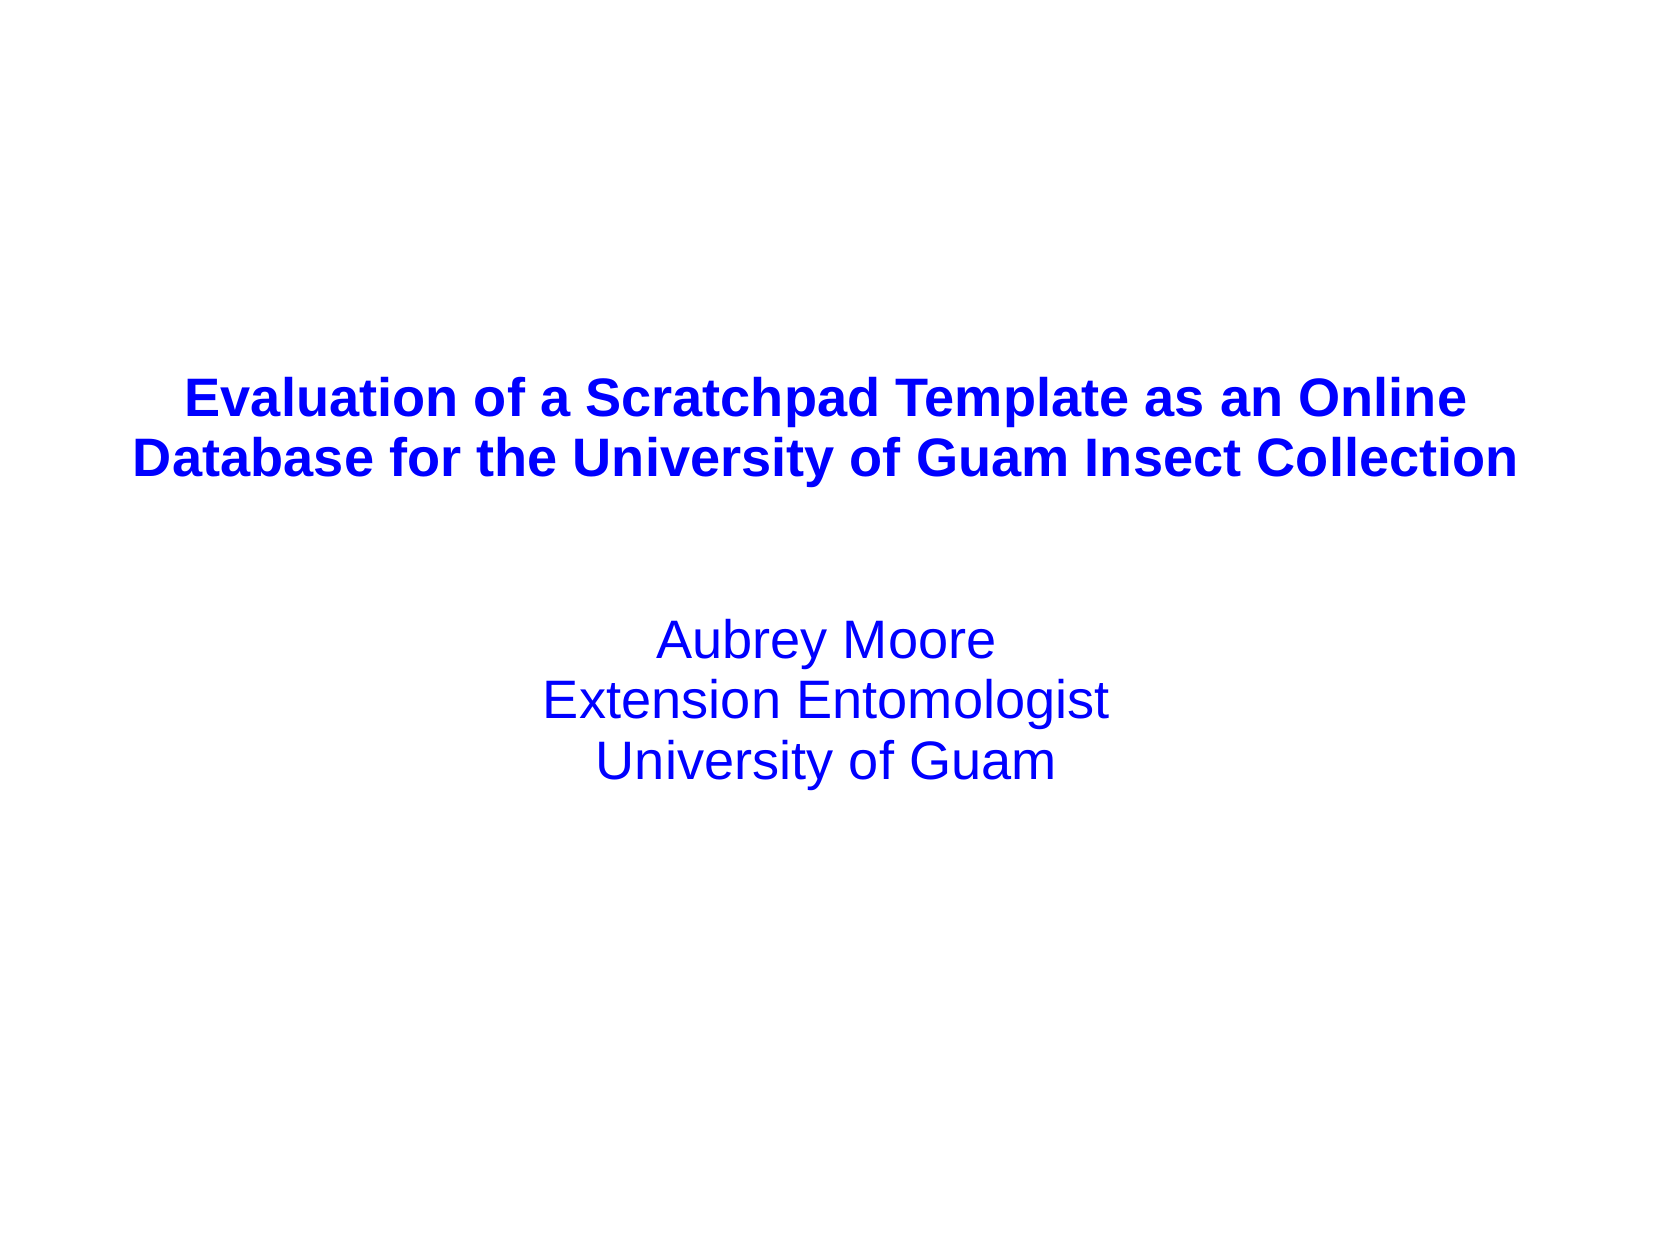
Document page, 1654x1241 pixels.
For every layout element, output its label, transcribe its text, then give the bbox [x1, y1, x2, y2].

subtitle Evaluation of a Scratchpad Template as an Online Database for the University of Guam Insect Collection Aubrey Moore Extension Entomologist University of Guam [82, 56, 1571, 1102]
